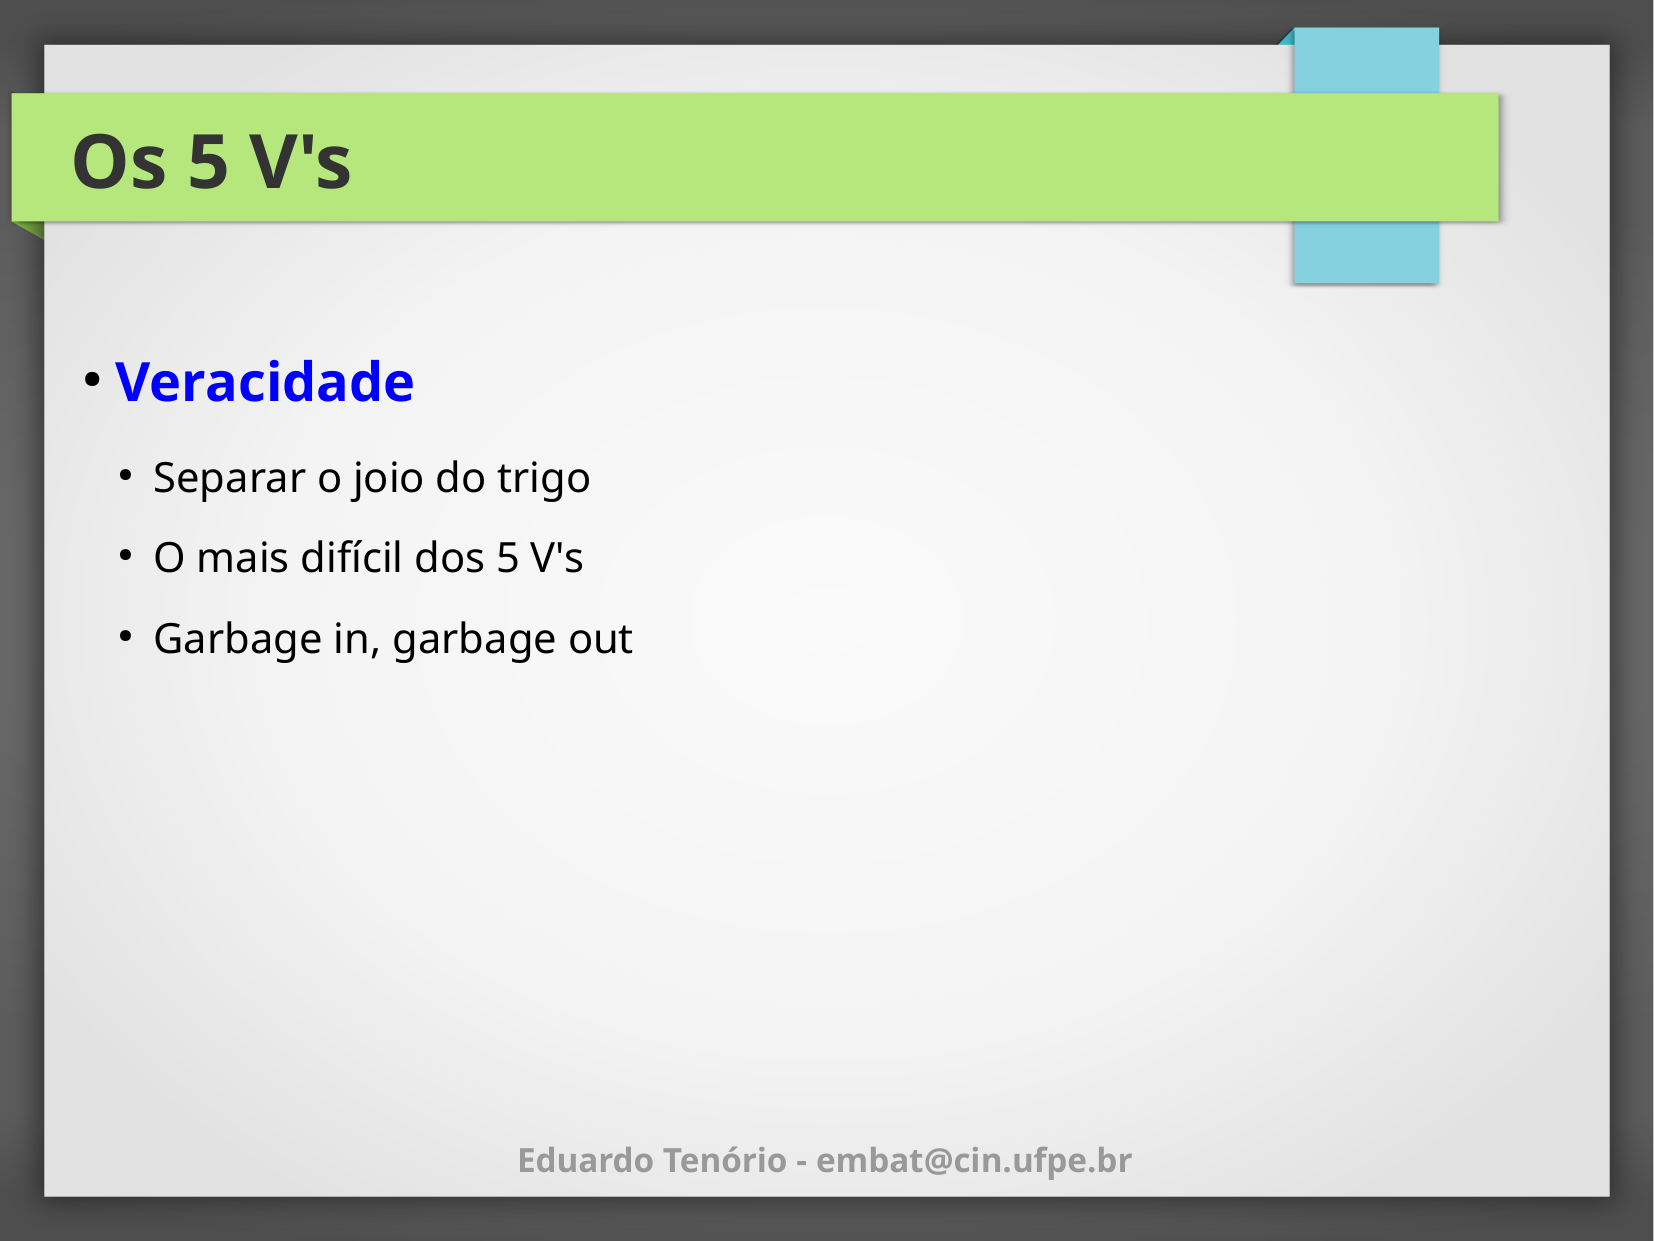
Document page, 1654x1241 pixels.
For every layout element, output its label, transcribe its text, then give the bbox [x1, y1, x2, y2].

title Os 5 V's [70, 97, 1229, 221]
picture [0, 0, 1654, 1241]
text_box Eduardo Tenório - embat@cin.ufpe.br [45, 1130, 1606, 1201]
list Veracidade Separar o joio do trigo O mais difícil dos 5 V's Garbage in, garbage out [82, 343, 1538, 1063]
